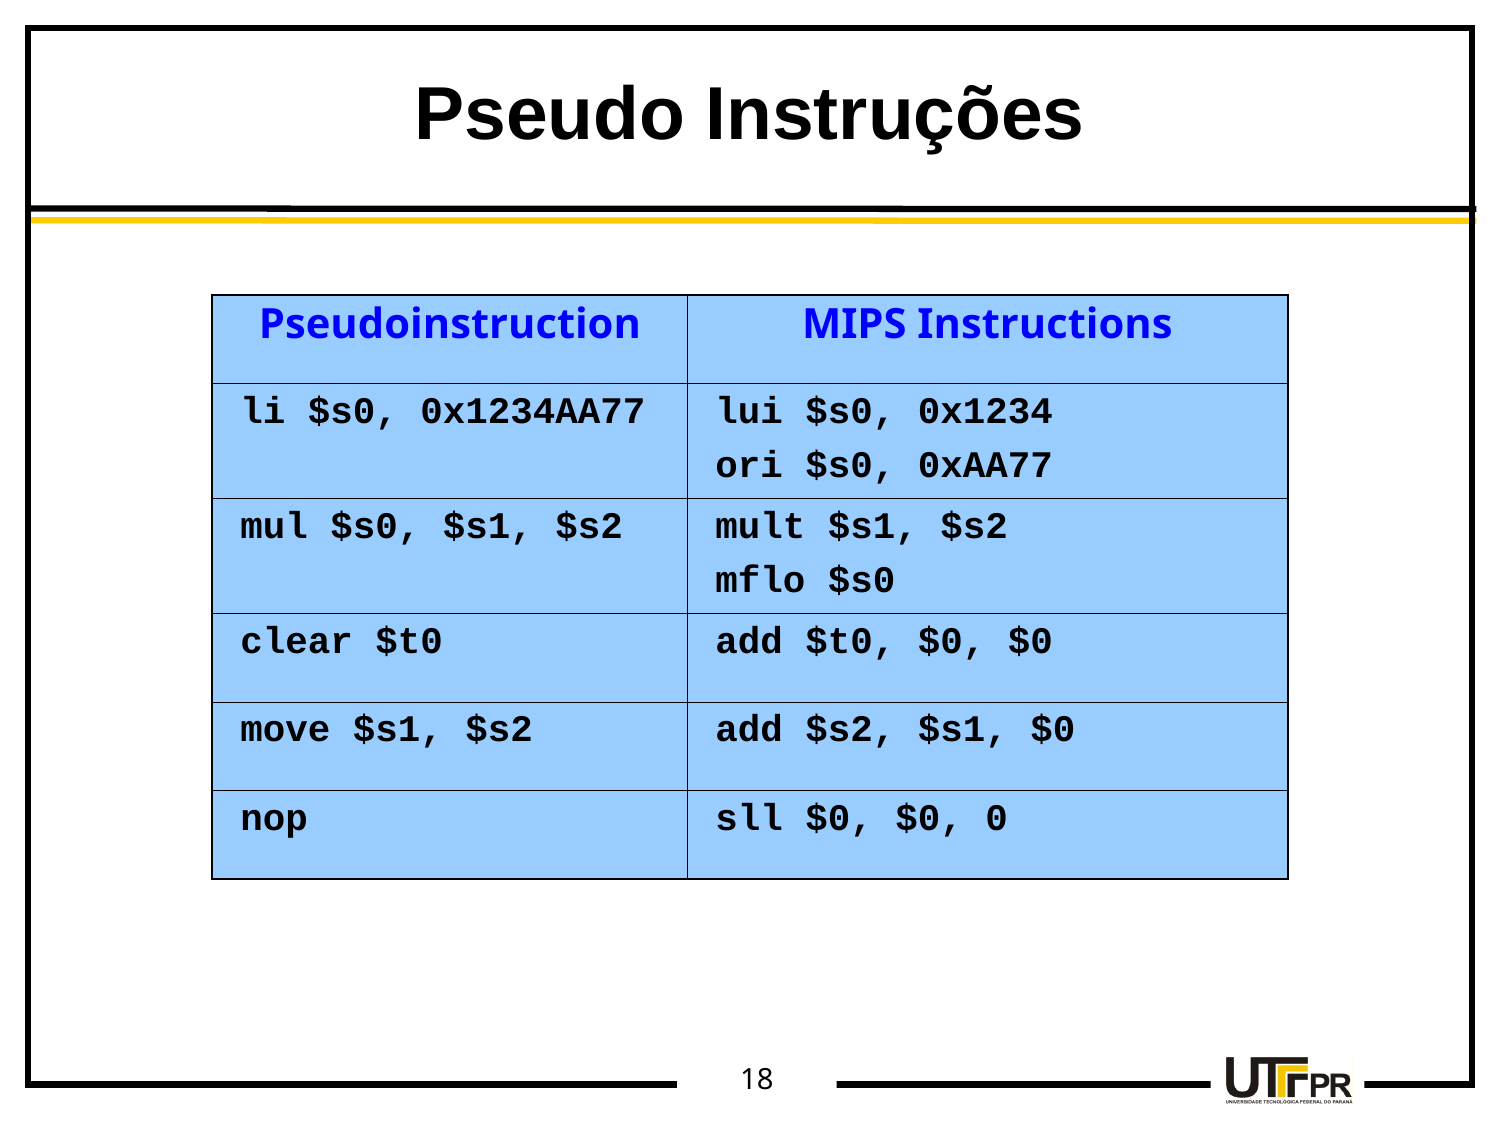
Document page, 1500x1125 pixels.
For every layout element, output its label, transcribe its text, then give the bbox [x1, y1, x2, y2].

table_cell lui $s0, 0x1234 ori $s0, 0xAA77 [688, 384, 1287, 498]
table_cell sll $0, $0, 0 [688, 791, 1287, 878]
table_header Pseudoinstruction [213, 296, 687, 383]
table_cell li $s0, 0x1234AA77 [213, 384, 687, 498]
title Pseudo Instruções [0, 60, 1500, 167]
picture [1225, 1057, 1353, 1104]
table_cell add $s2, $s1, $0 [688, 703, 1287, 790]
table_cell move $s1, $s2 [213, 703, 687, 790]
table_cell mult $s1, $s2 mflo $s0 [688, 499, 1287, 613]
table_cell add $t0, $0, $0 [688, 614, 1287, 702]
table_cell nop [213, 791, 687, 878]
table_header MIPS Instructions [688, 296, 1287, 383]
table_cell mul $s0, $s1, $s2 [213, 499, 687, 613]
table_cell clear $t0 [213, 614, 687, 702]
